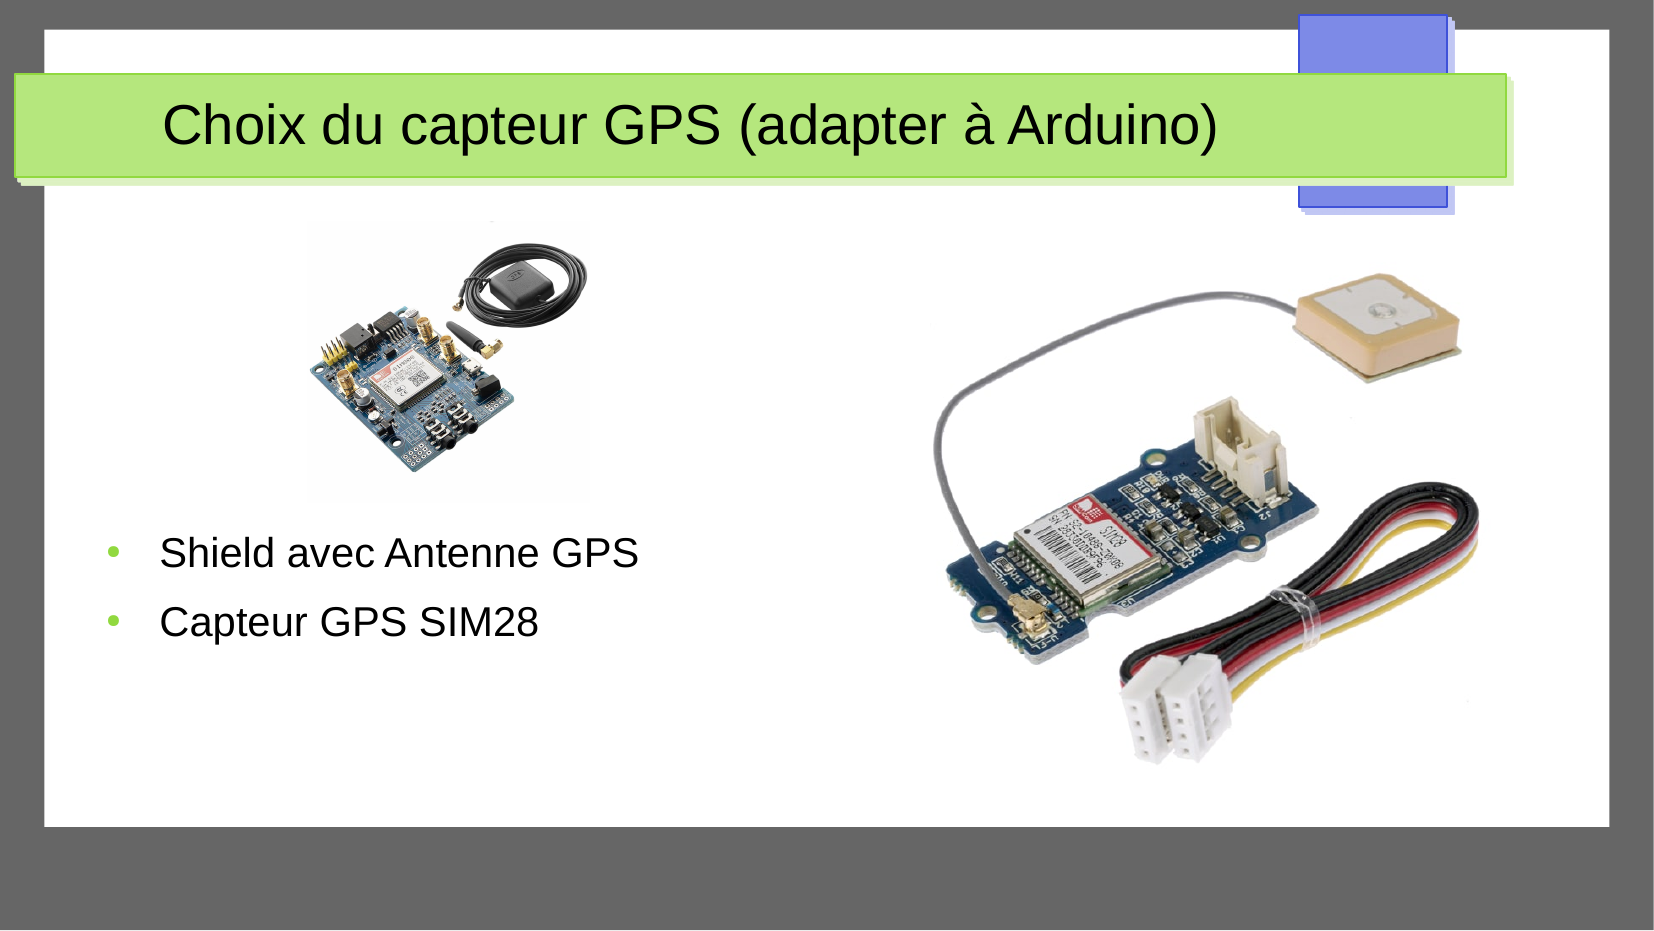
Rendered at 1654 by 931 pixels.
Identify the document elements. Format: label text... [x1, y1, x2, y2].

picture [909, 221, 1501, 813]
title Choix du capteur GPS (adapter à Arduino) [88, 73, 1506, 178]
picture [307, 221, 590, 504]
list Shield avec Antenne GPS Capteur GPS SIM28 [88, 529, 809, 812]
